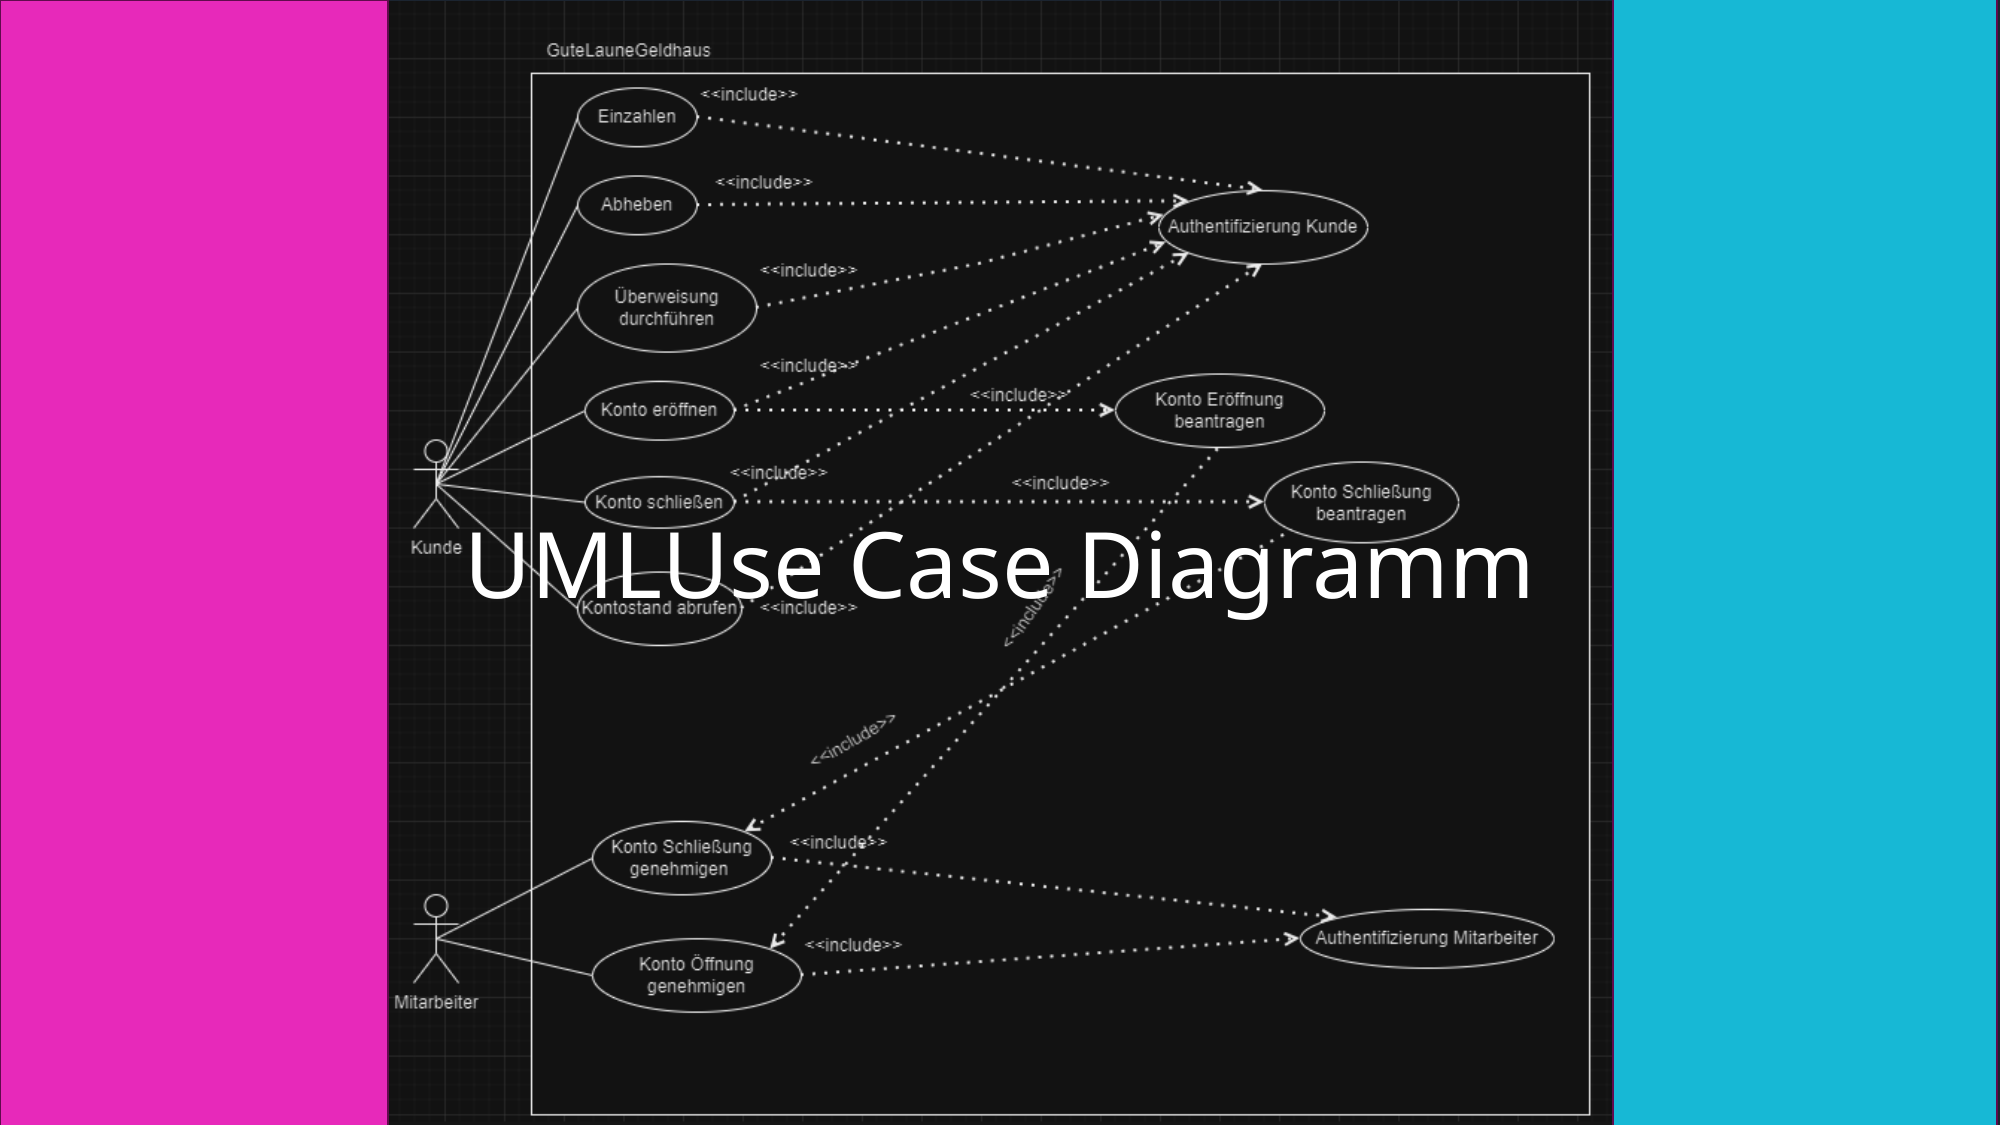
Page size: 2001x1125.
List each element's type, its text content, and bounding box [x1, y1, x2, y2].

text_box [0, 0, 388, 1125]
picture [388, 826, 1613, 1125]
text_box [1613, 0, 1997, 1125]
title UML Use Case Diagramm [125, 304, 1876, 826]
picture [388, 1, 1613, 304]
